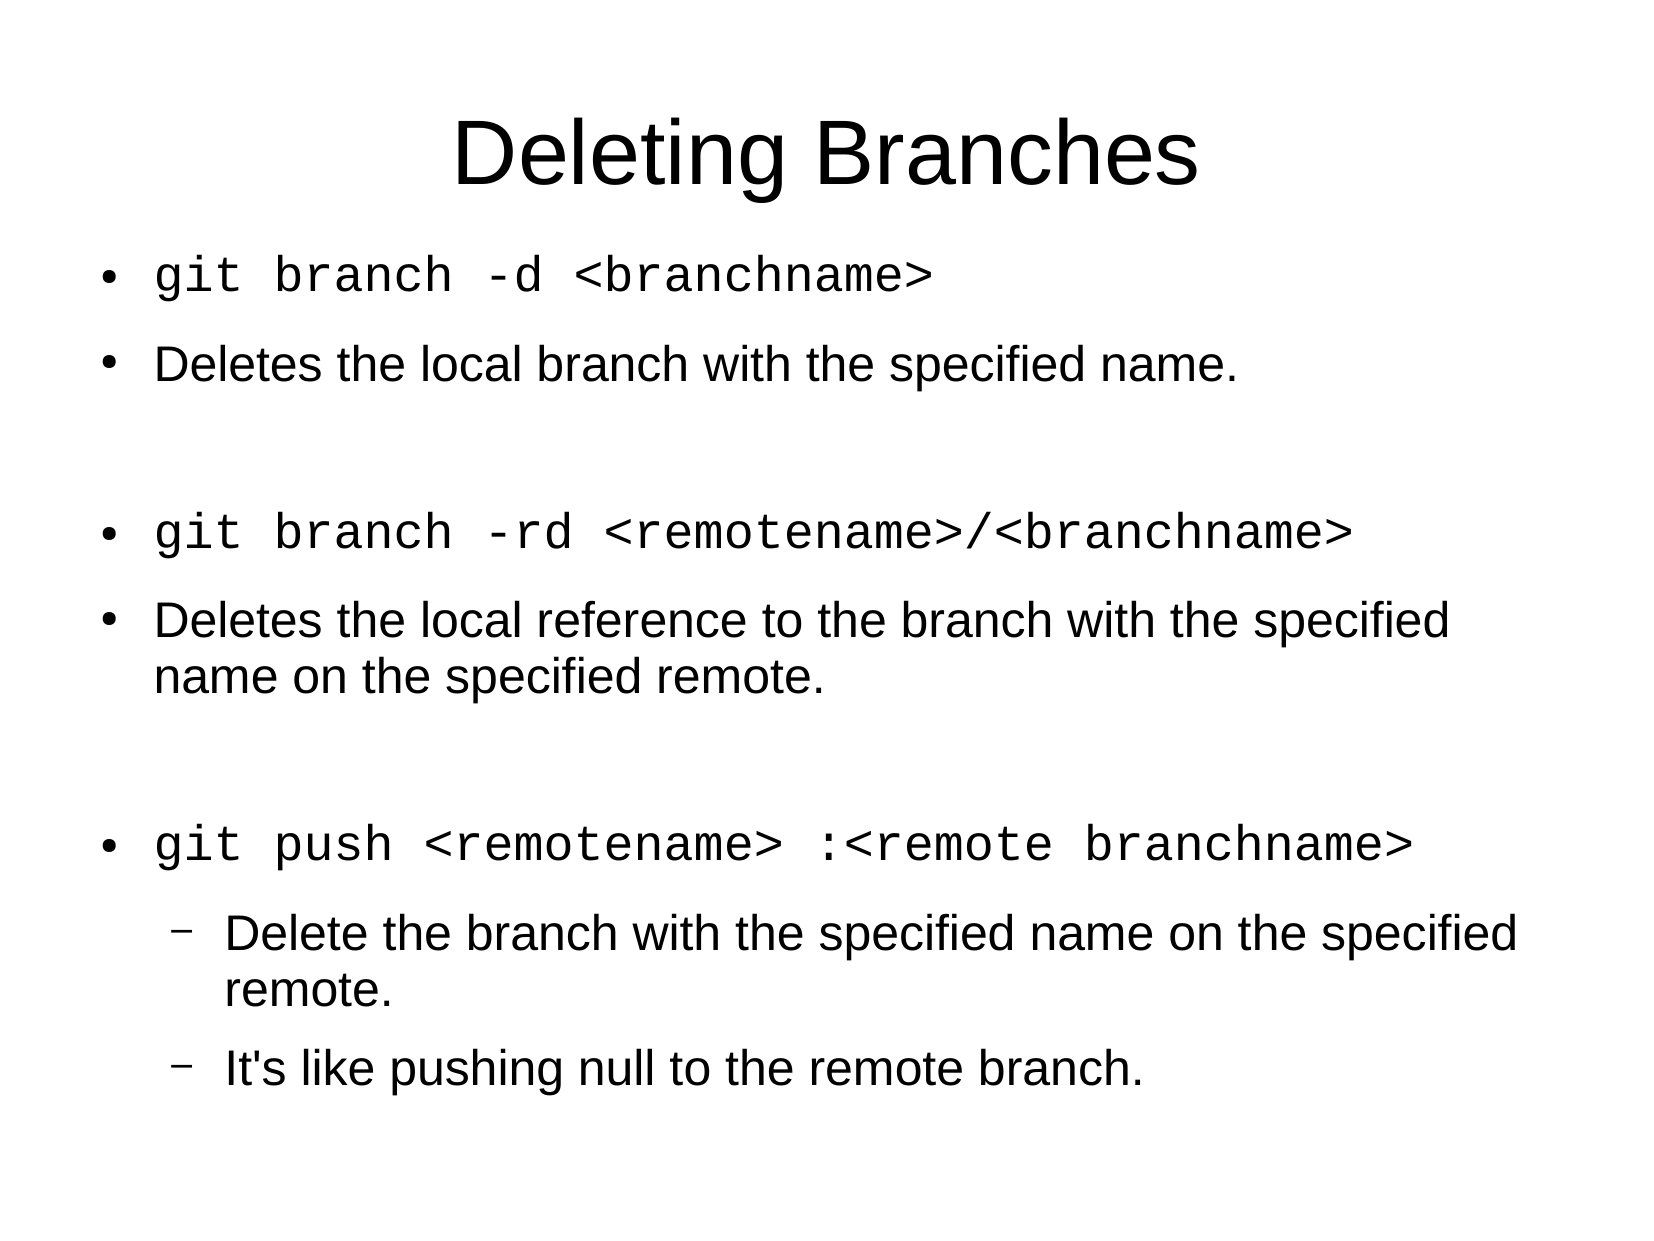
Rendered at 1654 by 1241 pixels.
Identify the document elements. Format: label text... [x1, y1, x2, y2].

list git branch -d <branchname> Deletes the local branch with the specified name. git branch -rd <remotename>/<branchname> Deletes the local reference to the branch with the specified name on the specified remote. git push <remotename> :<remote branchname> Delete the branch with the specified name on the specified remote. It's like pushing null to the remote branch. [82, 249, 1571, 1096]
title Deleting Branches [82, 49, 1571, 249]
